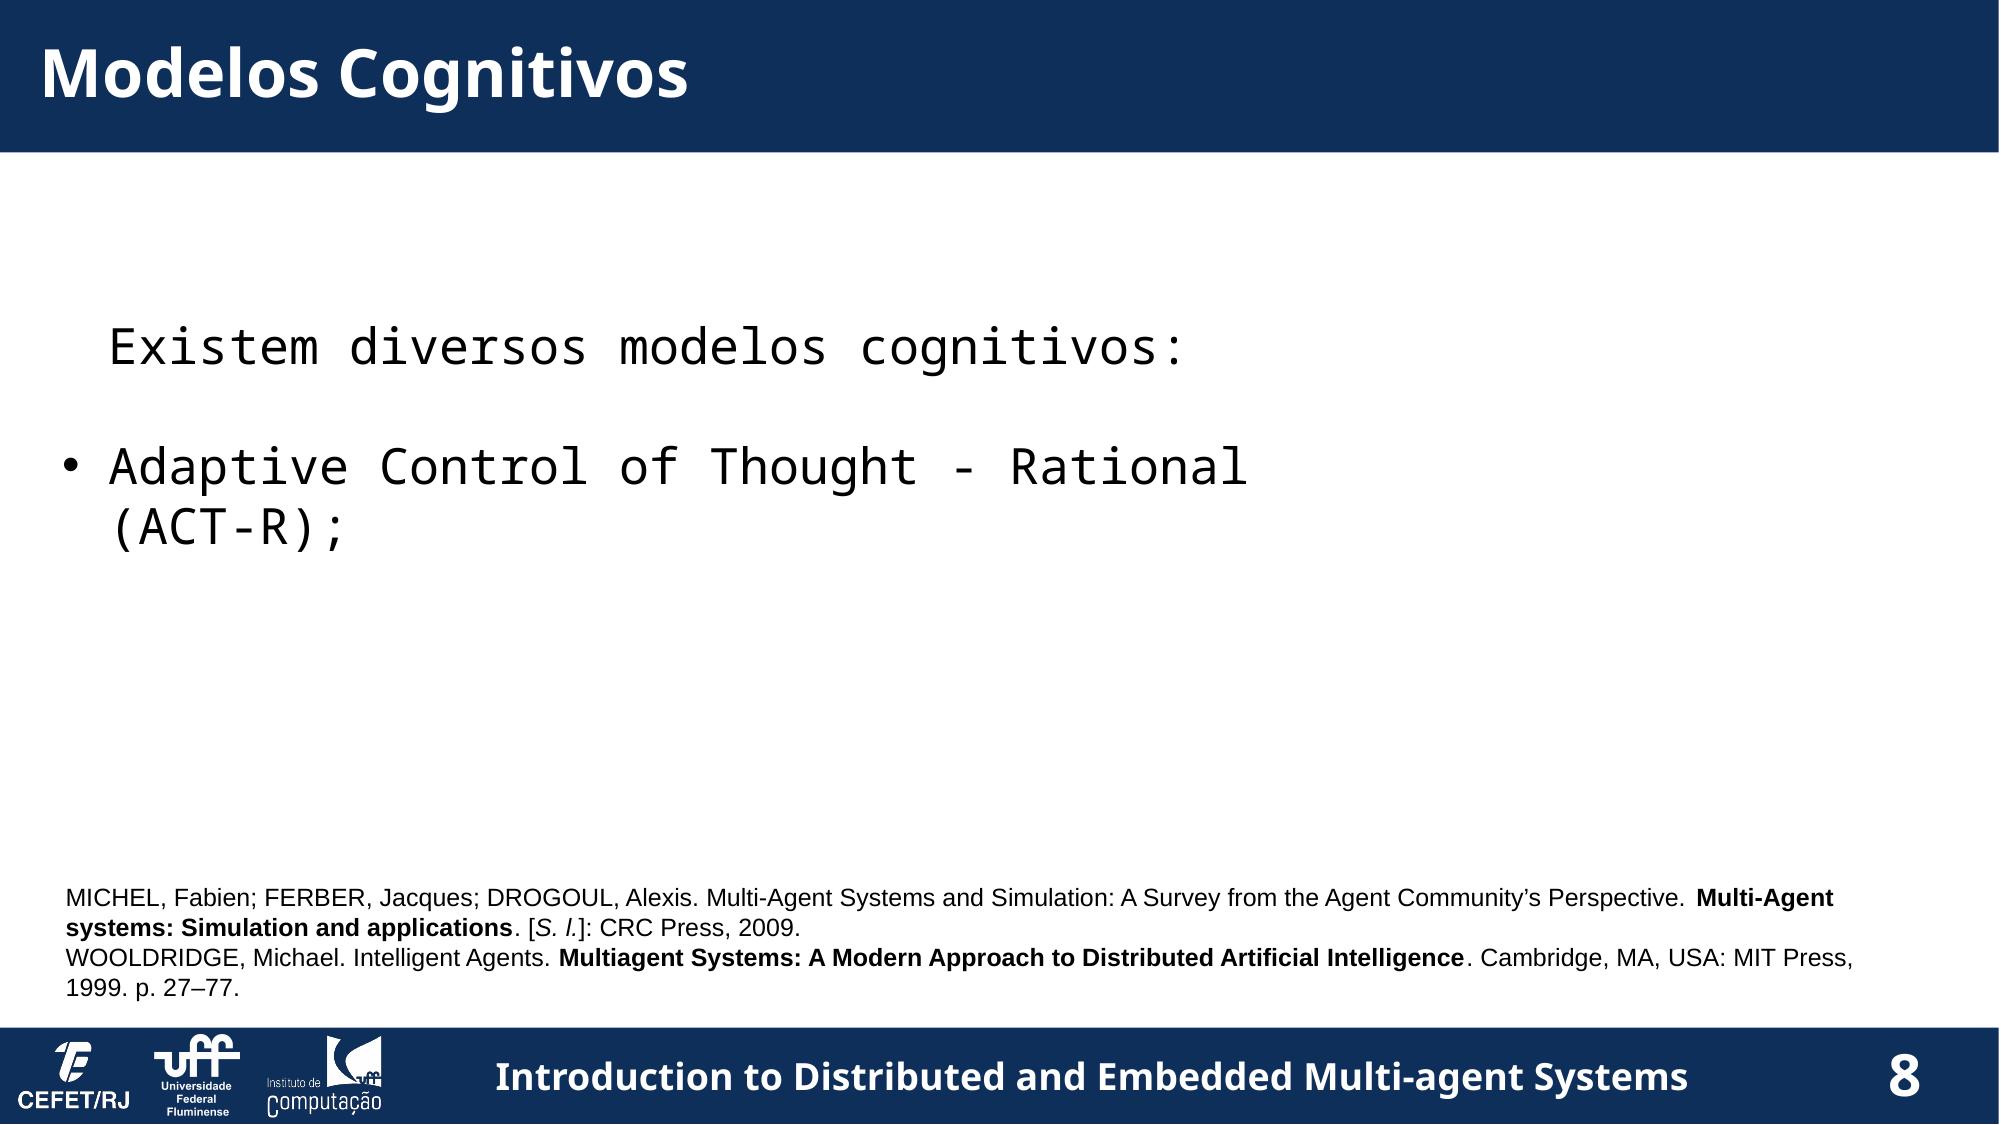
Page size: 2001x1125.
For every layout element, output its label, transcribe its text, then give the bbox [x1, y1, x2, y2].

text_box MICHEL, Fabien; FERBER, Jacques; DROGOUL, Alexis. Multi-Agent Systems and Simulation: A Survey from the Agent Community’s Perspective. Multi-Agent systems: Simulation and applications. [S. l.]: CRC Press, 2009. WOOLDRIDGE, Michael. Intelligent Agents. Multiagent Systems: A Modern Approach to Distributed Artificial Intelligence. Cambridge, MA, USA: MIT Press, 1999. p. 27–77. [50, 874, 1939, 1039]
text_box Modelos Cognitivos [25, 23, 1999, 119]
picture [153, 1039, 241, 1121]
picture [265, 1039, 383, 1118]
picture [18, 1021, 129, 1125]
text_box Existem diversos modelos cognitivos: Adaptive Control of Thought - Rational (ACT-R); [47, 307, 1431, 562]
